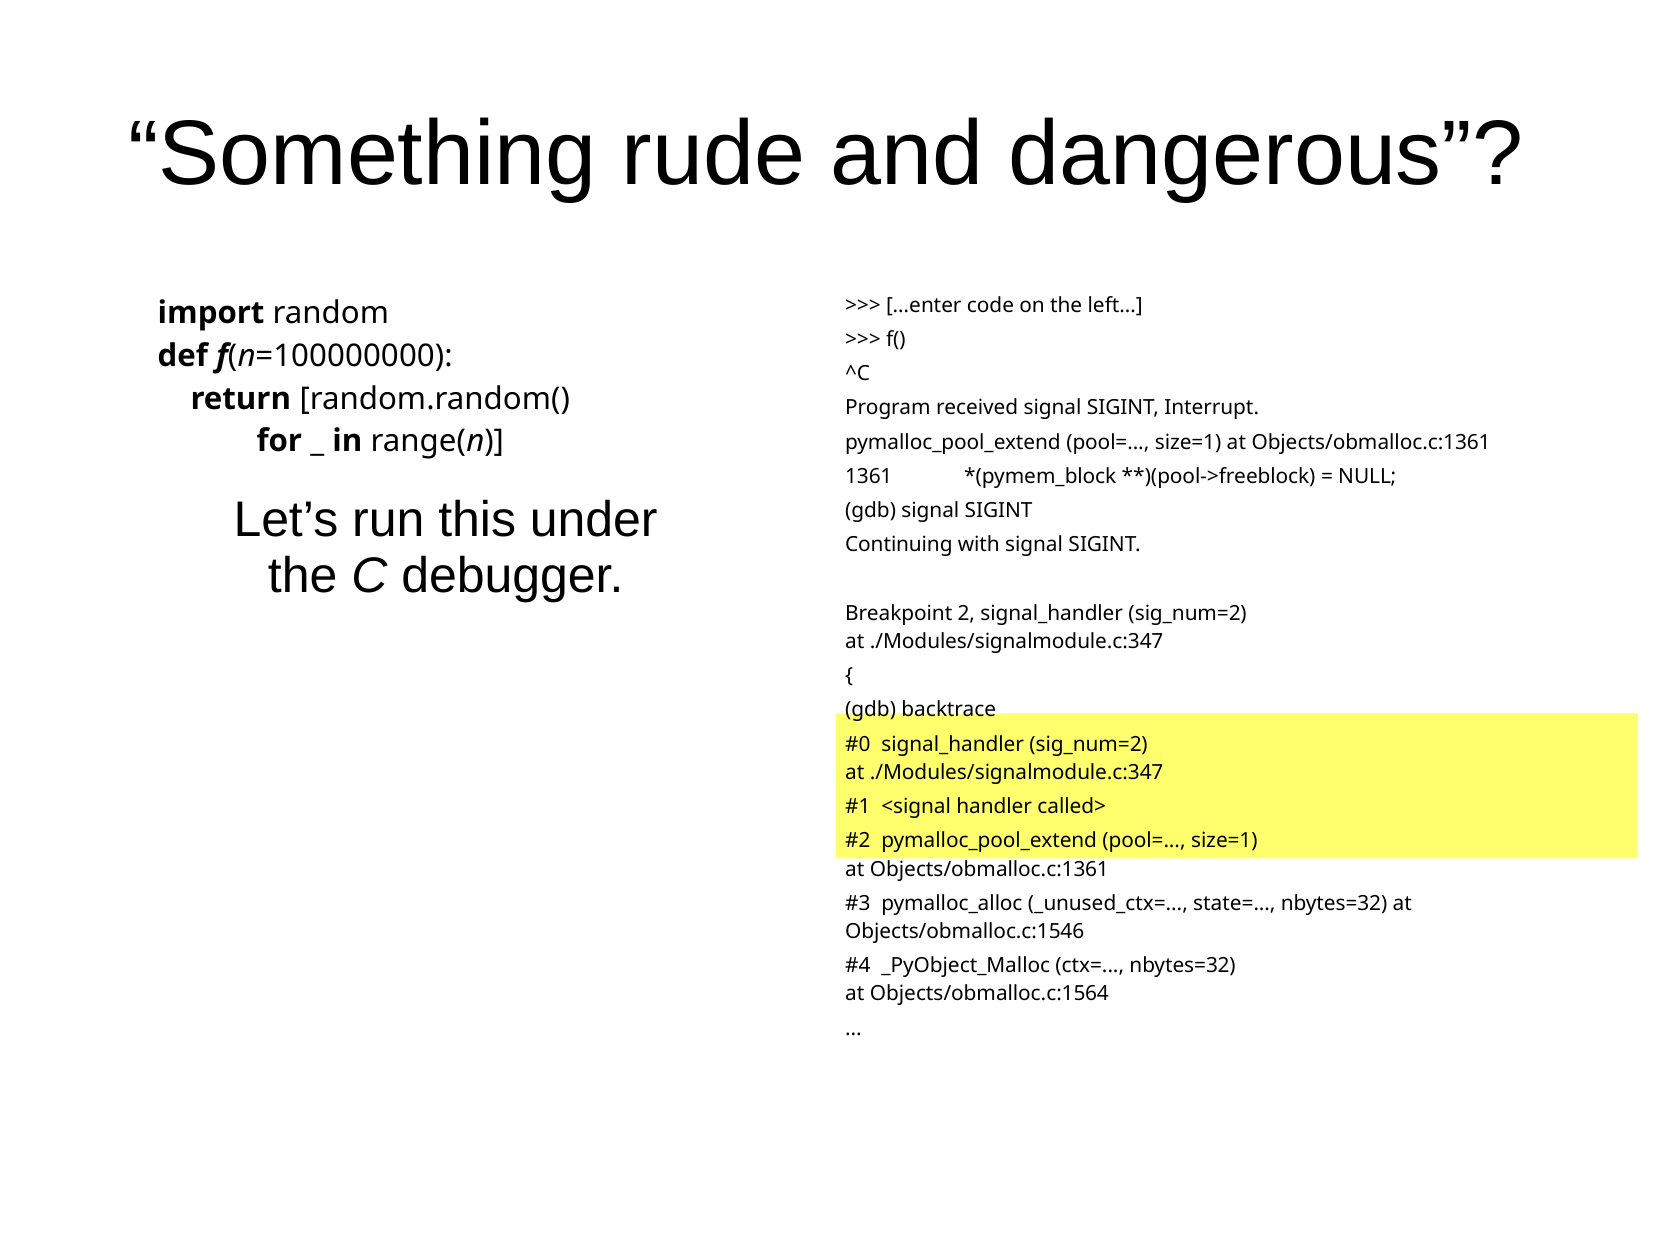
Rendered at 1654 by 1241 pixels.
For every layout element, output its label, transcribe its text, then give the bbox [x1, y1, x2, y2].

list >>> […enter code on the left…] >>> f() ^C Program received signal SIGINT, Interrupt. pymalloc_pool_extend (pool=..., size=1) at Objects/obmalloc.c:1361 1361 *(pymem_block **)(pool->freeblock) = NULL; (gdb) signal SIGINT Continuing with signal SIGINT. Breakpoint 2, signal_handler (sig_num=2) at ./Modules/signalmodule.c:347 { (gdb) backtrace #0 signal_handler (sig_num=2) at ./Modules/signalmodule.c:347 #1 <signal handler called> #2 pymalloc_pool_extend (pool=..., size=1) at Objects/obmalloc.c:1361 #3 pymalloc_alloc (_unused_ctx=..., state=..., nbytes=32) at Objects/obmalloc.c:1546 #4 _PyObject_Malloc (ctx=..., nbytes=32) at Objects/obmalloc.c:1564 ... [845, 290, 1638, 1201]
title “Something rude and dangerous”? [82, 49, 1571, 257]
text_box [835, 713, 845, 859]
list import random def f(n=100000000): return [random.random() for _ in range(n)] Let’s run this under the C debugger. [82, 290, 809, 1201]
